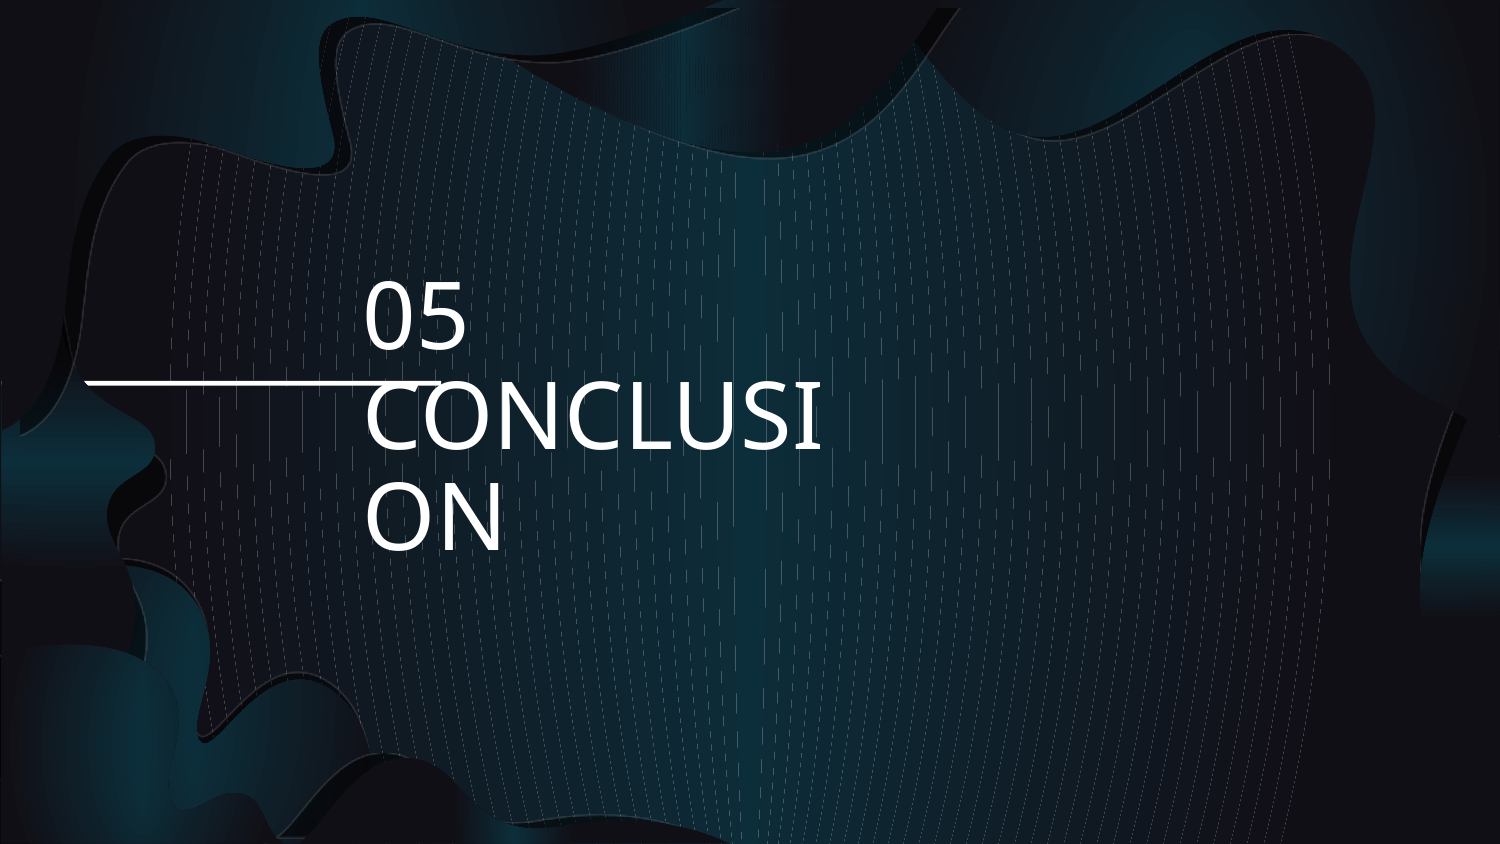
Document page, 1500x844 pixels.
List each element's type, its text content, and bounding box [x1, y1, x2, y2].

title 05 [351, 256, 603, 375]
subtitle CONCLUSION [351, 362, 873, 482]
